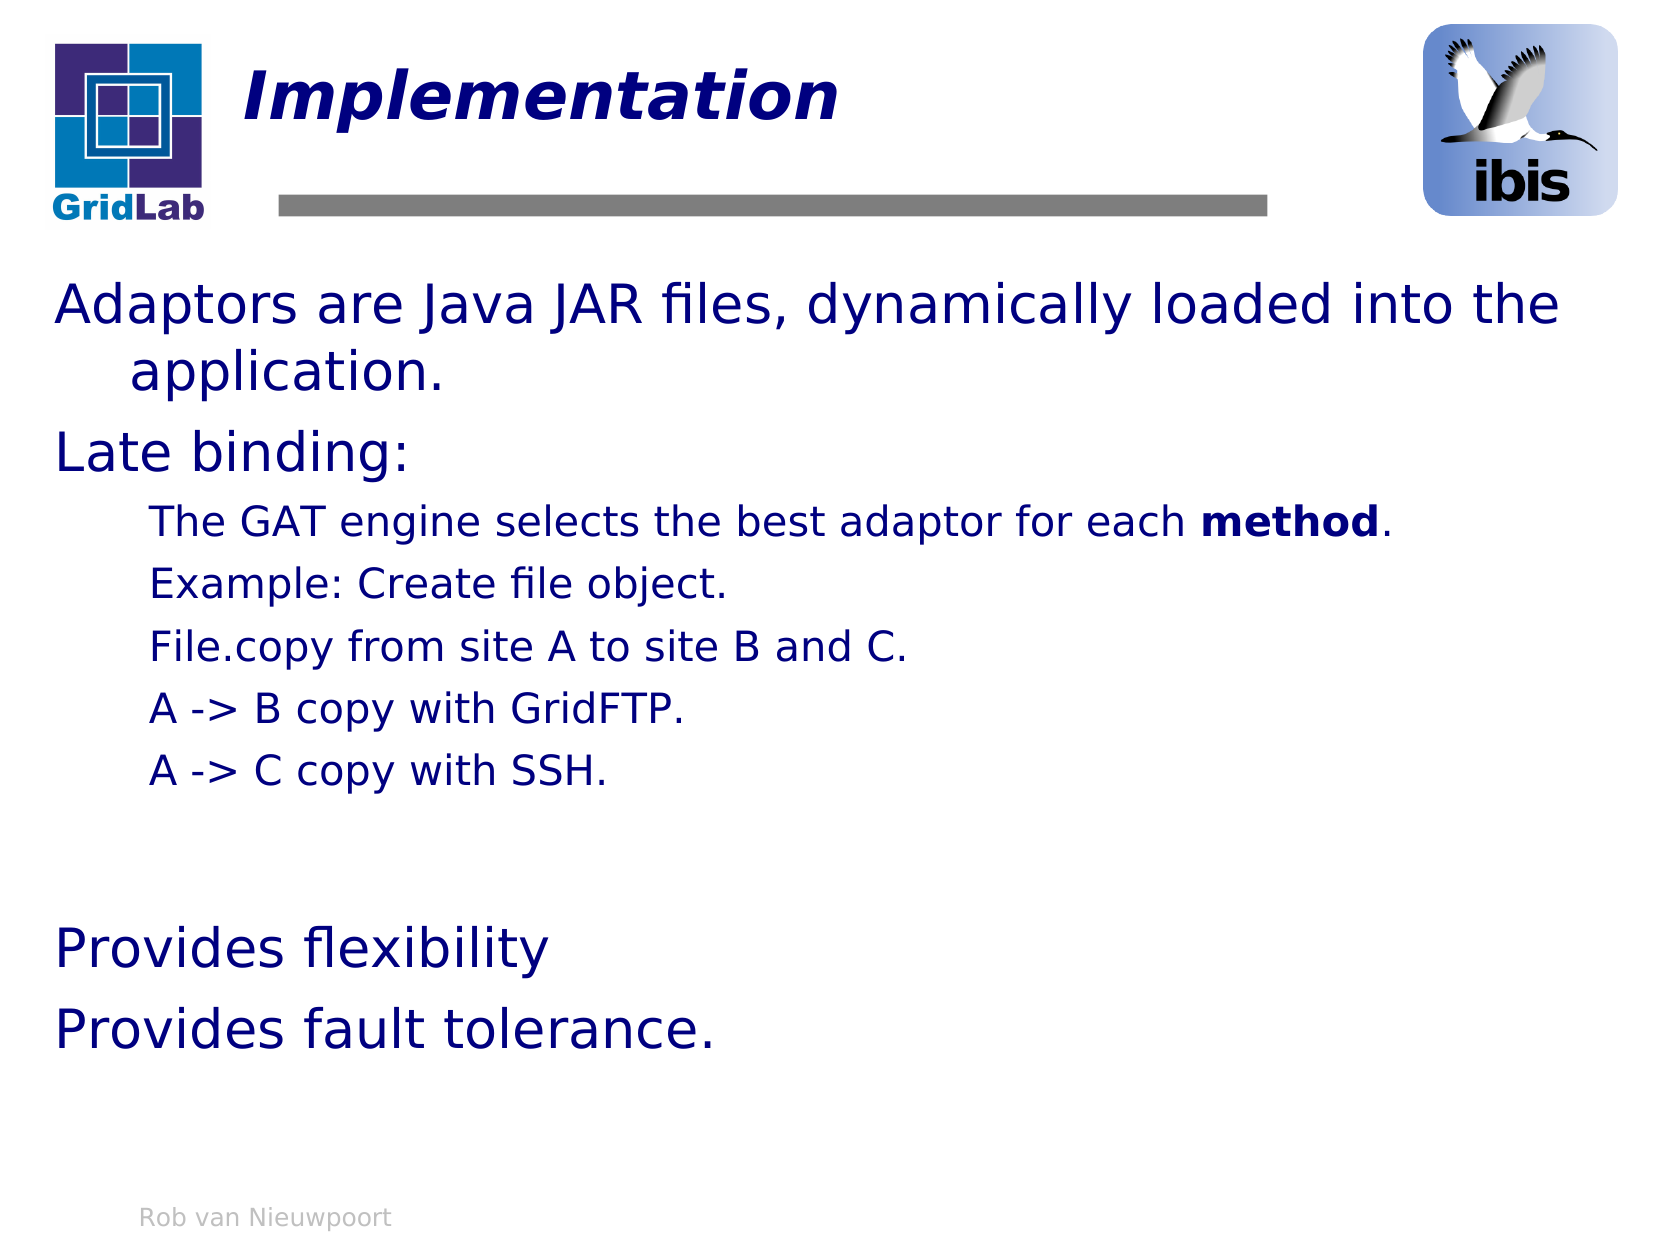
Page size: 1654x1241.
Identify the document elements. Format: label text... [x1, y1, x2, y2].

picture [1423, 24, 1618, 216]
title Implementation [243, 0, 1280, 187]
list Adaptors are Java JAR files, dynamically loaded into the application. Late binding: The GAT engine selects the best adaptor for each method. Example: Create file object. File.copy from site A to site B and C. A -> B copy with GridFTP. A -> C copy with SSH. Provides flexibility Provides fault tolerance. [55, 268, 1599, 1116]
picture [45, 34, 211, 230]
